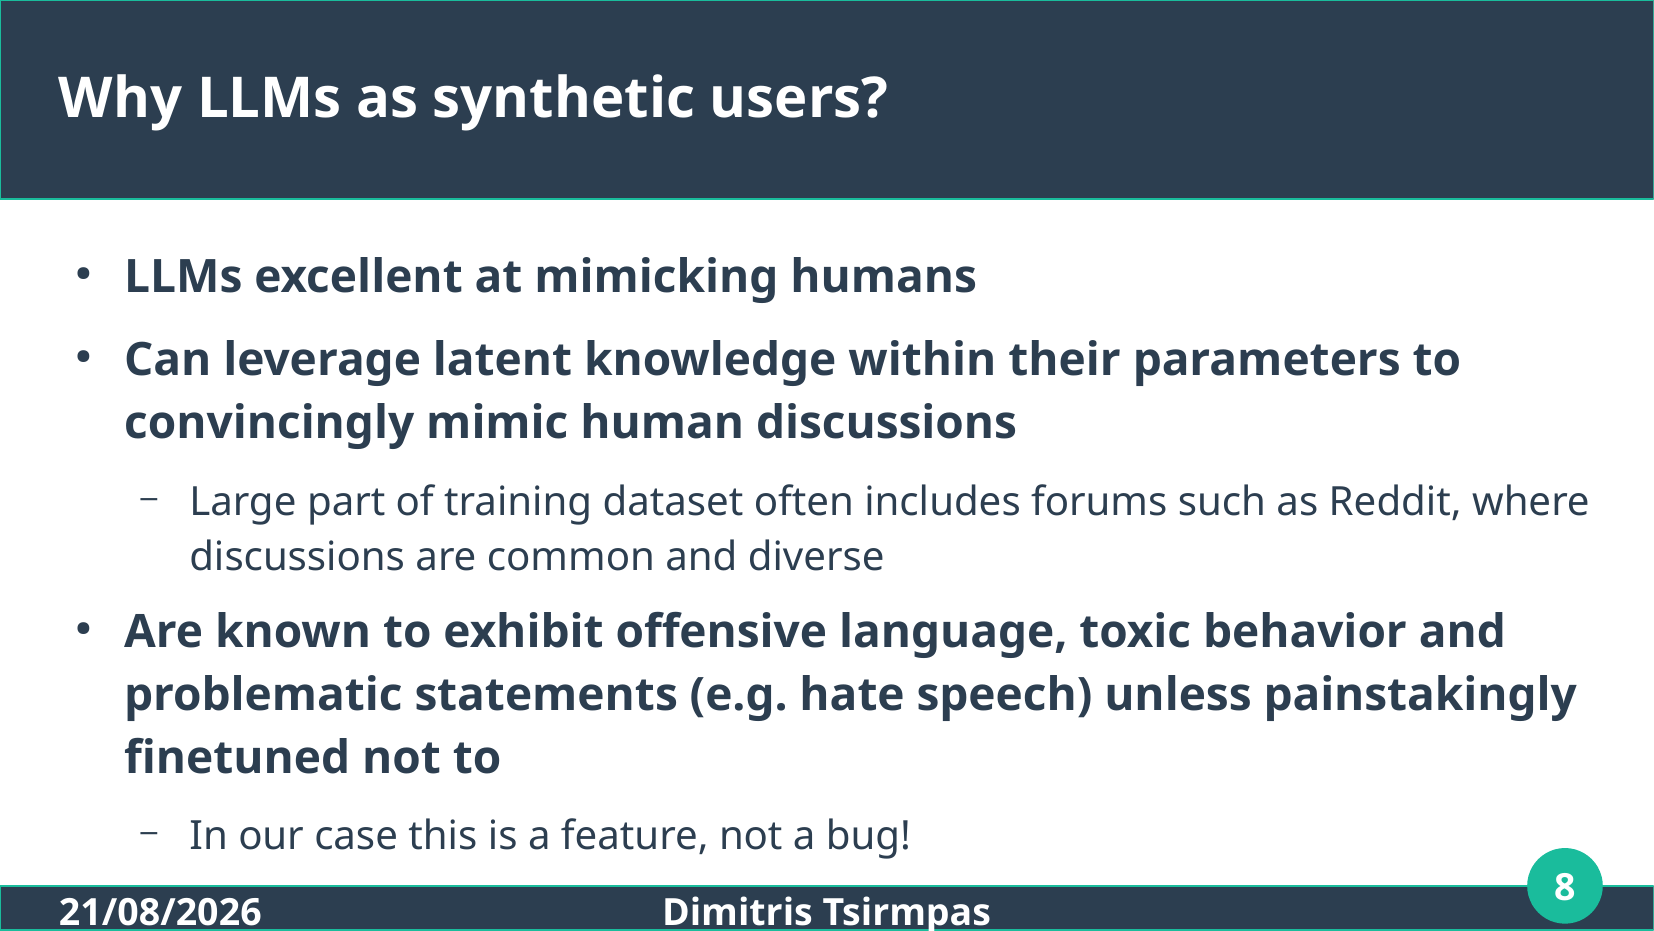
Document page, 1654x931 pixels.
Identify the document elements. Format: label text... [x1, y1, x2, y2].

title Why LLMs as synthetic users? [59, 37, 1595, 155]
list LLMs excellent at mimicking humans Can leverage latent knowledge within their parameters to convincingly mimic human discussions Large part of training dataset often includes forums such as Reddit, where discussions are common and diverse Are known to exhibit offensive language, toxic behavior and problematic statements (e.g. hate speech) unless painstakingly finetuned not to In our case this is a feature, not a bug! [59, 243, 1595, 864]
